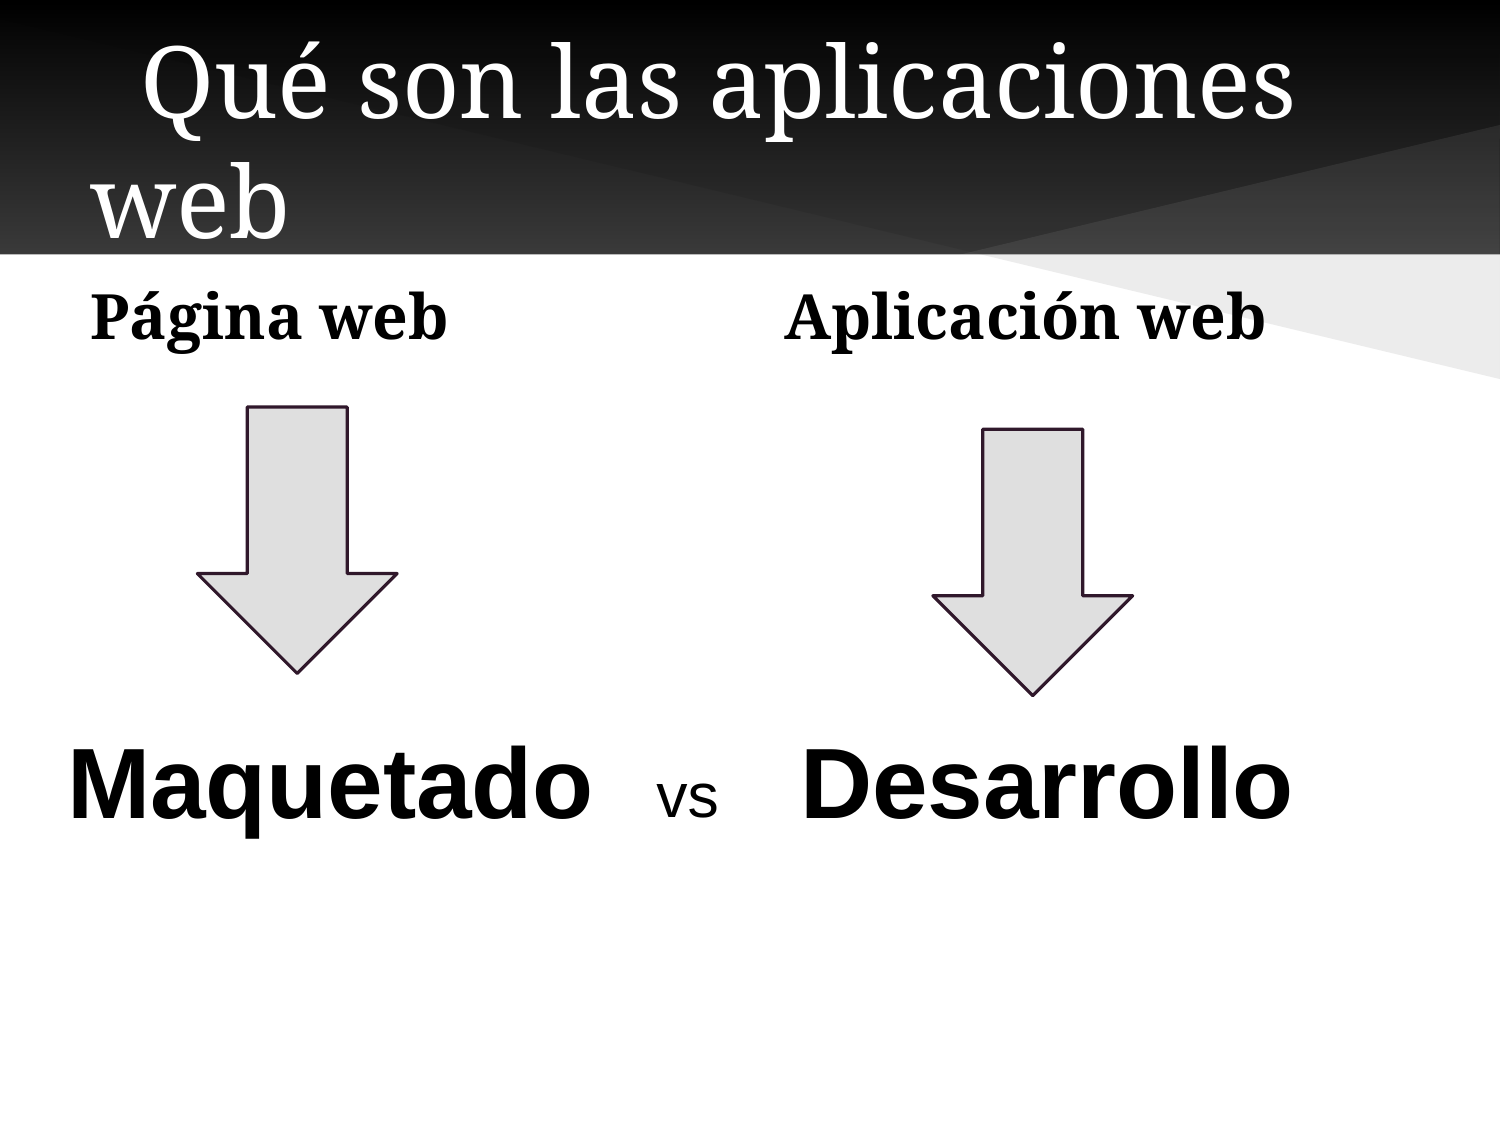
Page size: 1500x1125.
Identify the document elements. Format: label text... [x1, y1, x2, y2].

text_box [932, 429, 1133, 696]
text_box Maquetado [52, 699, 677, 858]
title Qué son las aplicaciones web [75, 45, 1425, 233]
list Aplicación web [769, 262, 1425, 497]
list Página web [75, 262, 731, 472]
text_box Desarrollo [785, 699, 1410, 858]
text_box vs [641, 740, 797, 817]
text_box [197, 407, 398, 674]
